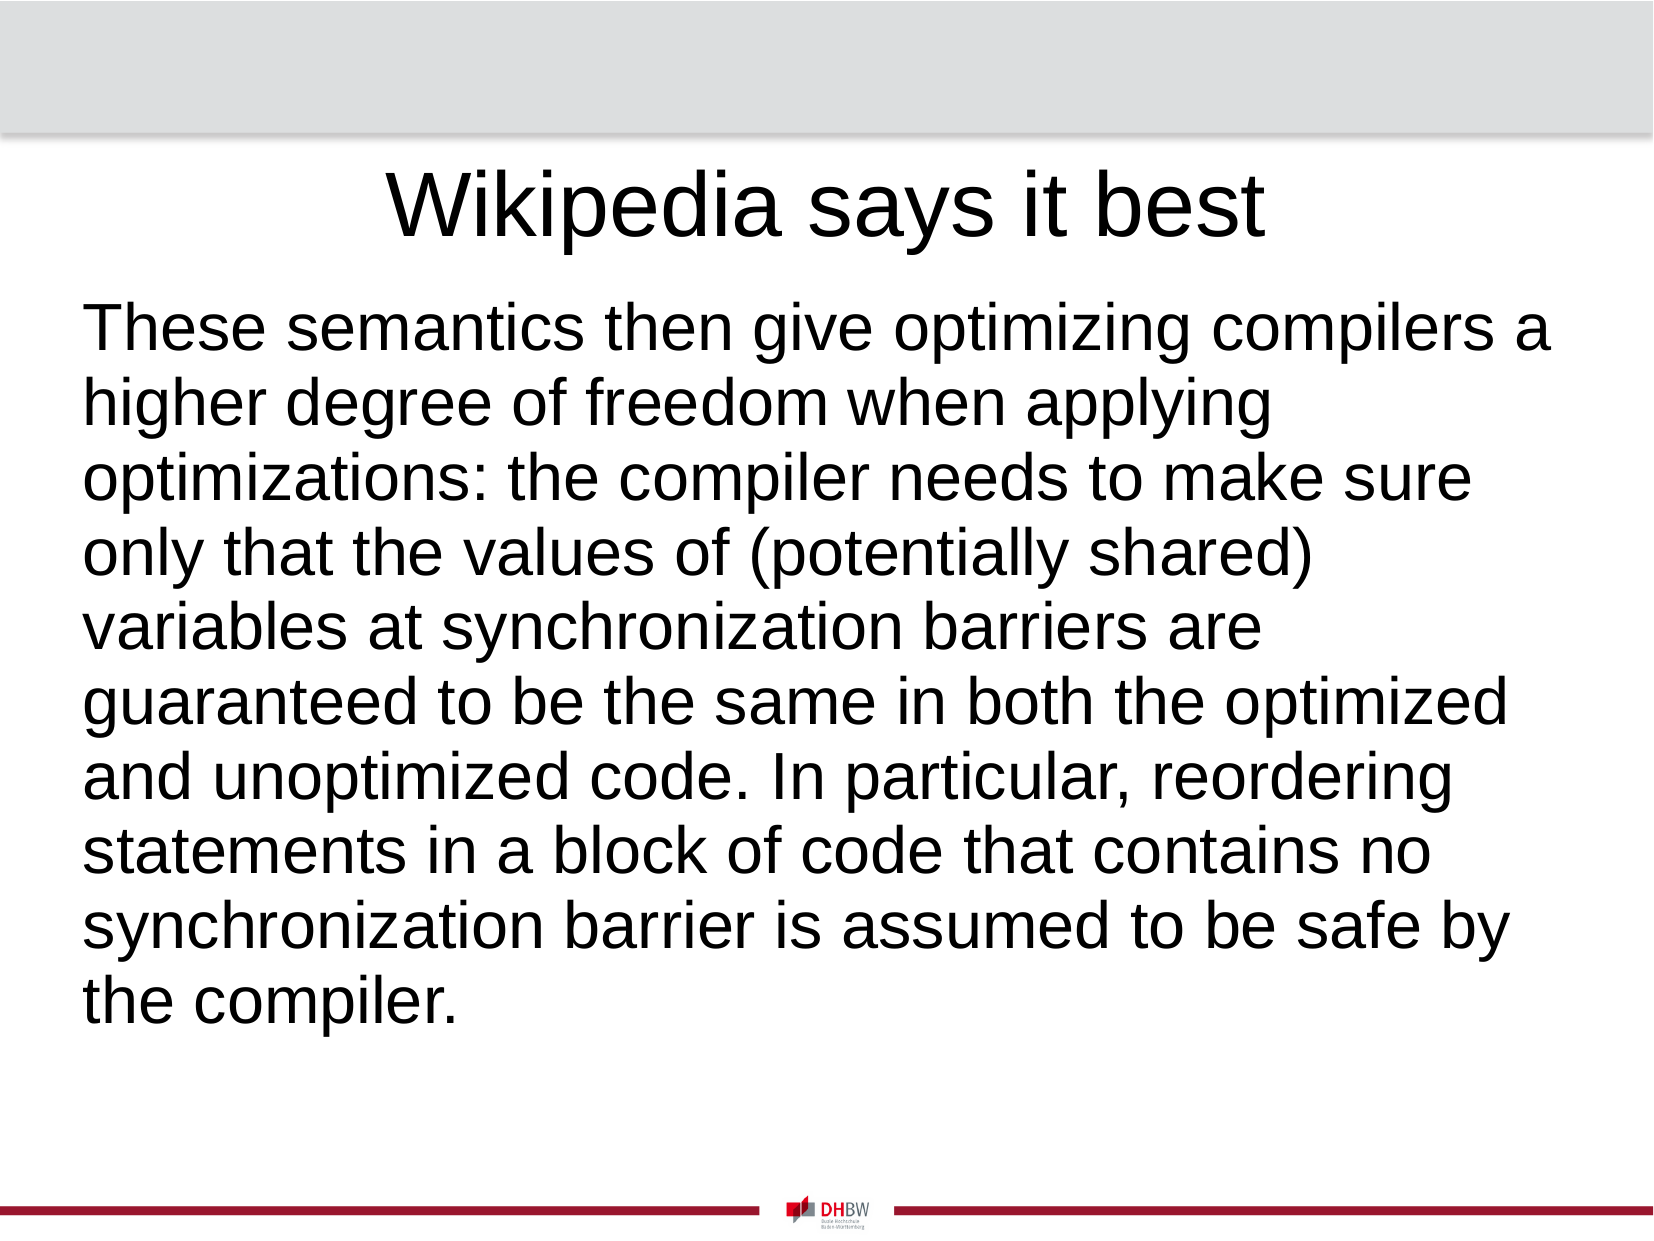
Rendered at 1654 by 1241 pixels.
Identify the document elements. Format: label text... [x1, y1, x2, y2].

title Wikipedia says it best [82, 49, 1571, 257]
picture [0, 1, 1654, 1237]
list These semantics then give optimizing compilers a higher degree of freedom when applying optimizations: the compiler needs to make sure only that the values of (potentially shared) variables at synchronization barriers are guaranteed to be the same in both the optimized and unoptimized code. In particular, reordering statements in a block of code that contains no synchronization barrier is assumed to be safe by the compiler. [82, 290, 1571, 1038]
